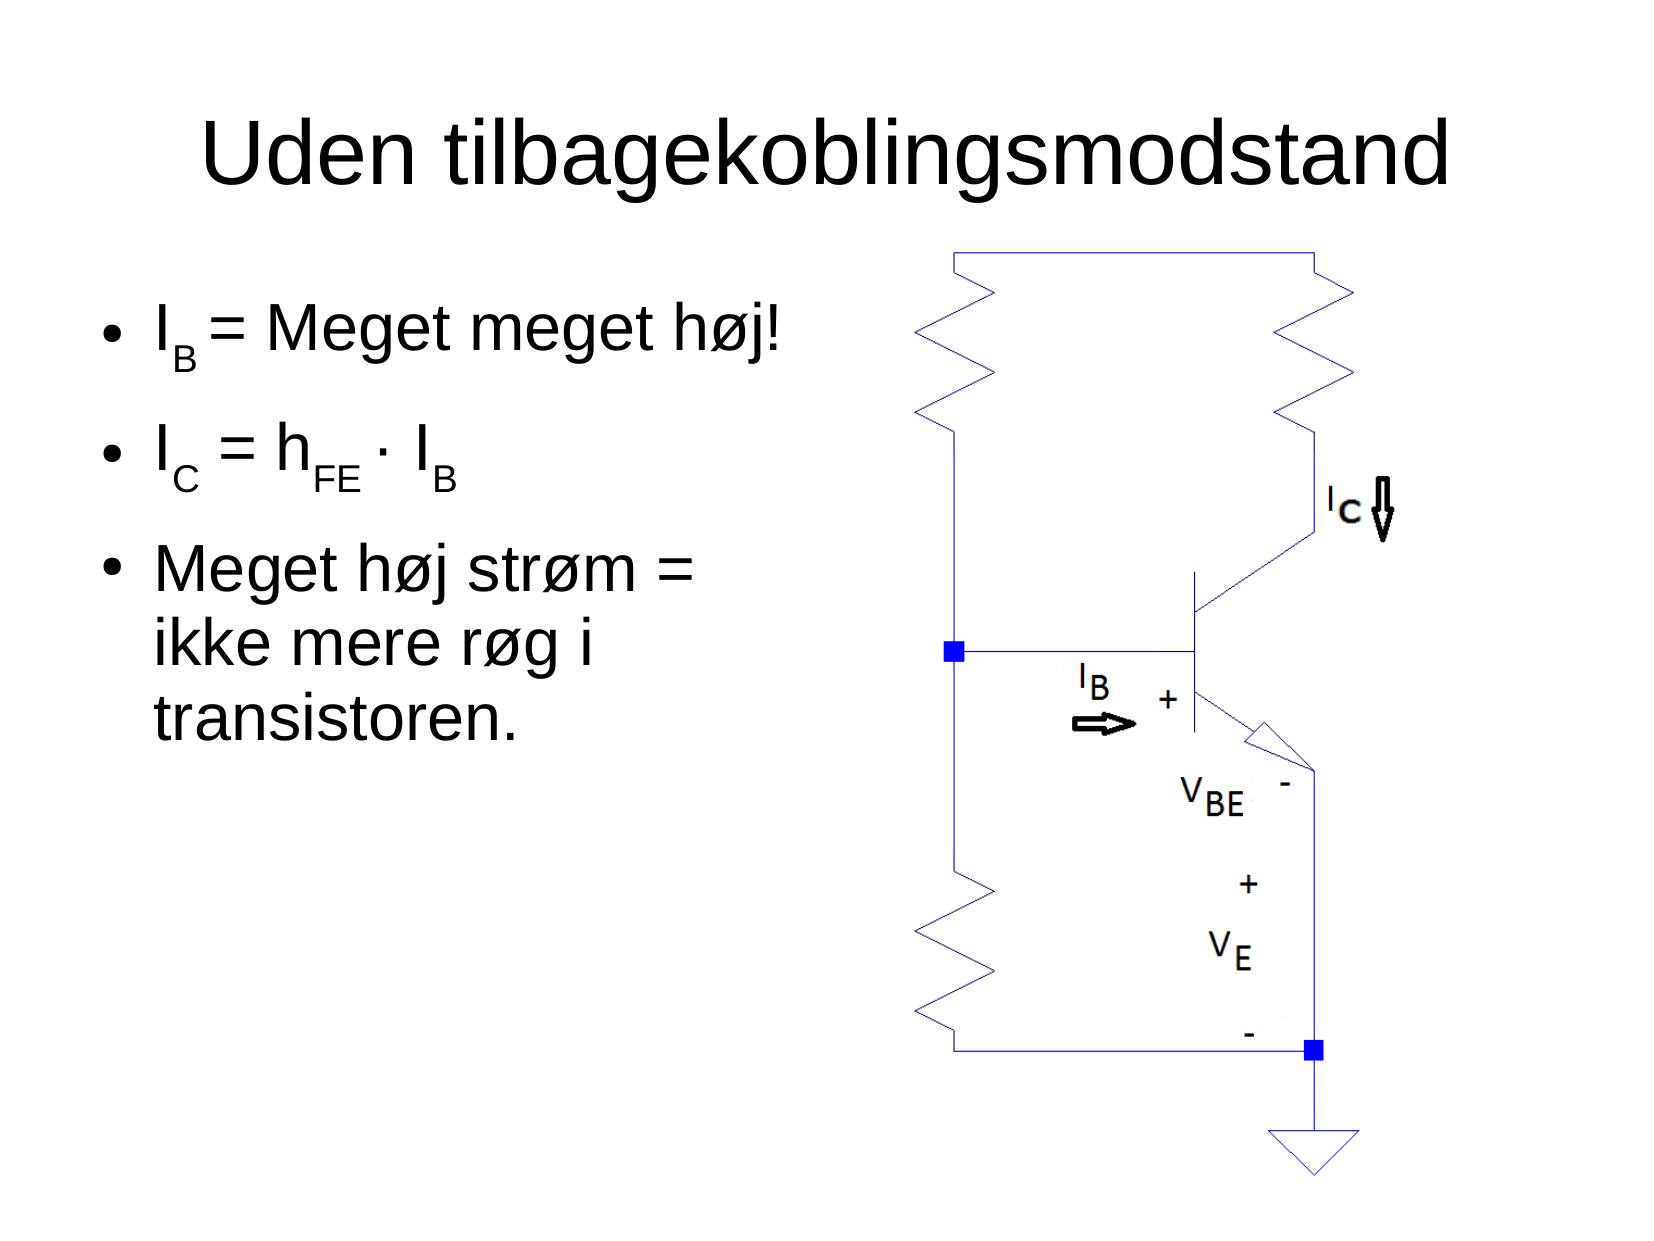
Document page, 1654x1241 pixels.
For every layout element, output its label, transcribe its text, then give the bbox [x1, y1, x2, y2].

title Uden tilbagekoblingsmodstand [82, 49, 1571, 257]
list IB = Meget meget høj! IC = hFE · IB Meget høj strøm = ikke mere røg i transistoren. [82, 290, 809, 1094]
picture [885, 236, 1477, 1191]
